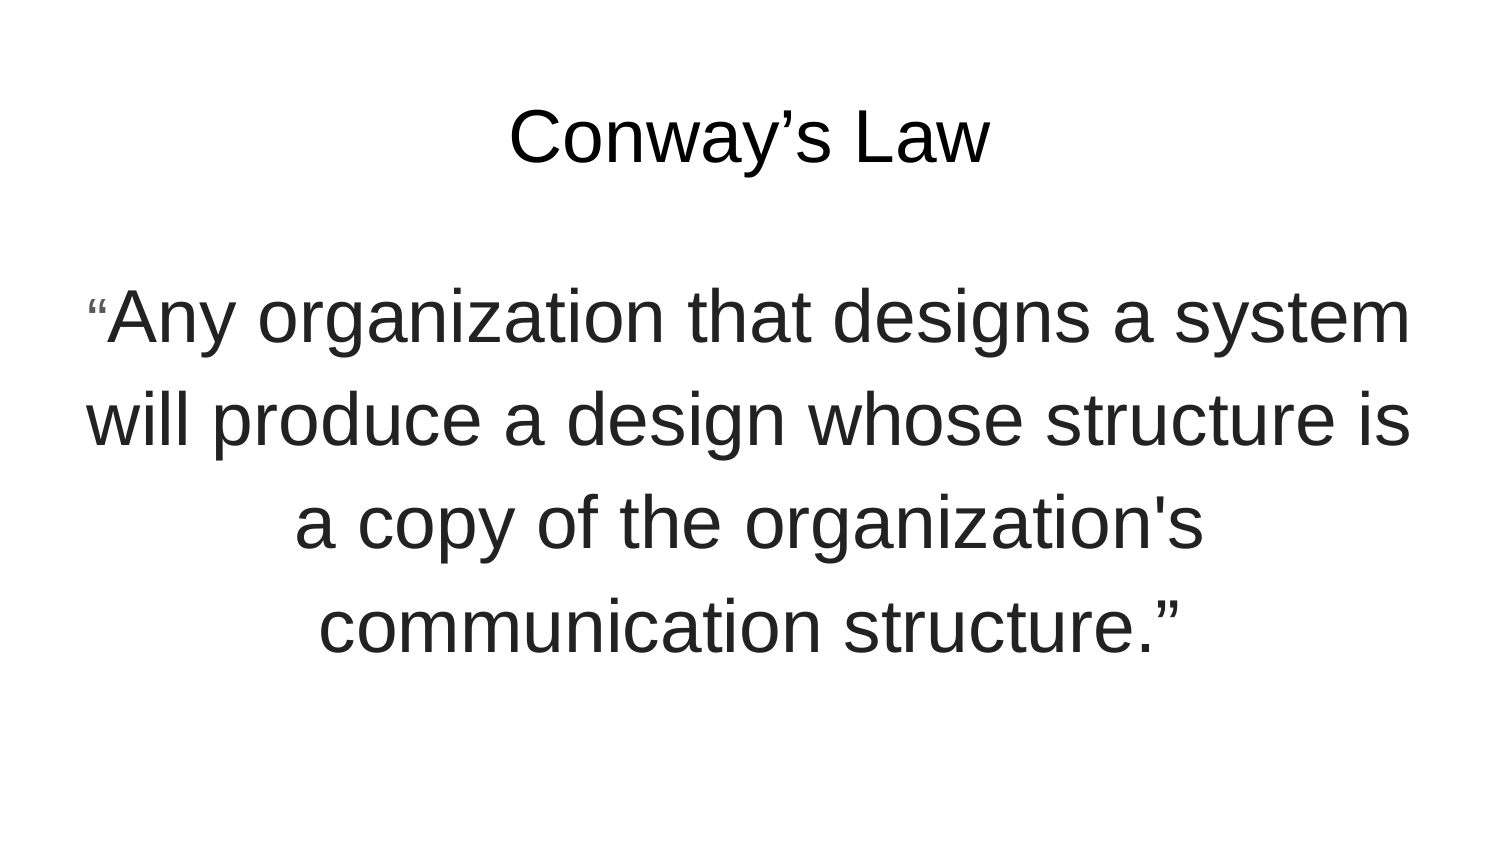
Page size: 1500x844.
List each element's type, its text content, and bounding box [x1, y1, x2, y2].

title Conway’s Law [51, 72, 1449, 167]
list “Any organization that designs a system will produce a design whose structure is a copy of the organization's communication structure.” [51, 238, 1449, 750]
